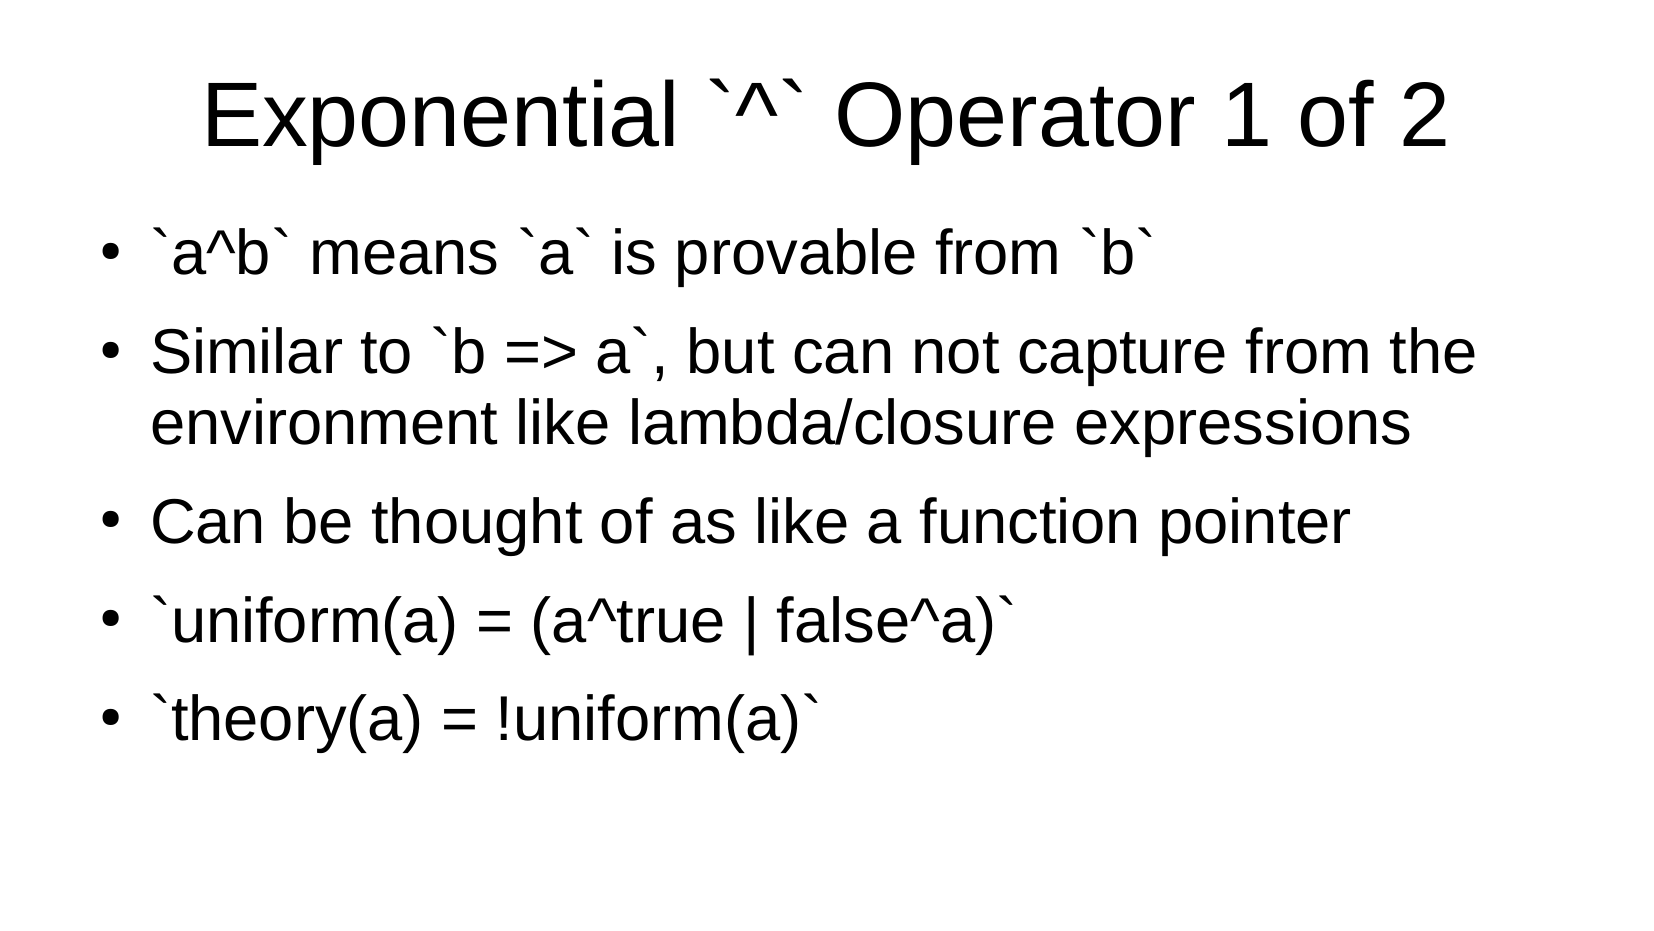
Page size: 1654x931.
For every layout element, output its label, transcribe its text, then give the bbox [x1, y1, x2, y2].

list `a^b` means `a` is provable from `b` Similar to `b => a`, but can not capture from the environment like lambda/closure expressions Can be thought of as like a function pointer `uniform(a) = (a^true | false^a)` `theory(a) = !uniform(a)` [82, 217, 1571, 758]
title Exponential `^` Operator 1 of 2 [82, 37, 1571, 193]
